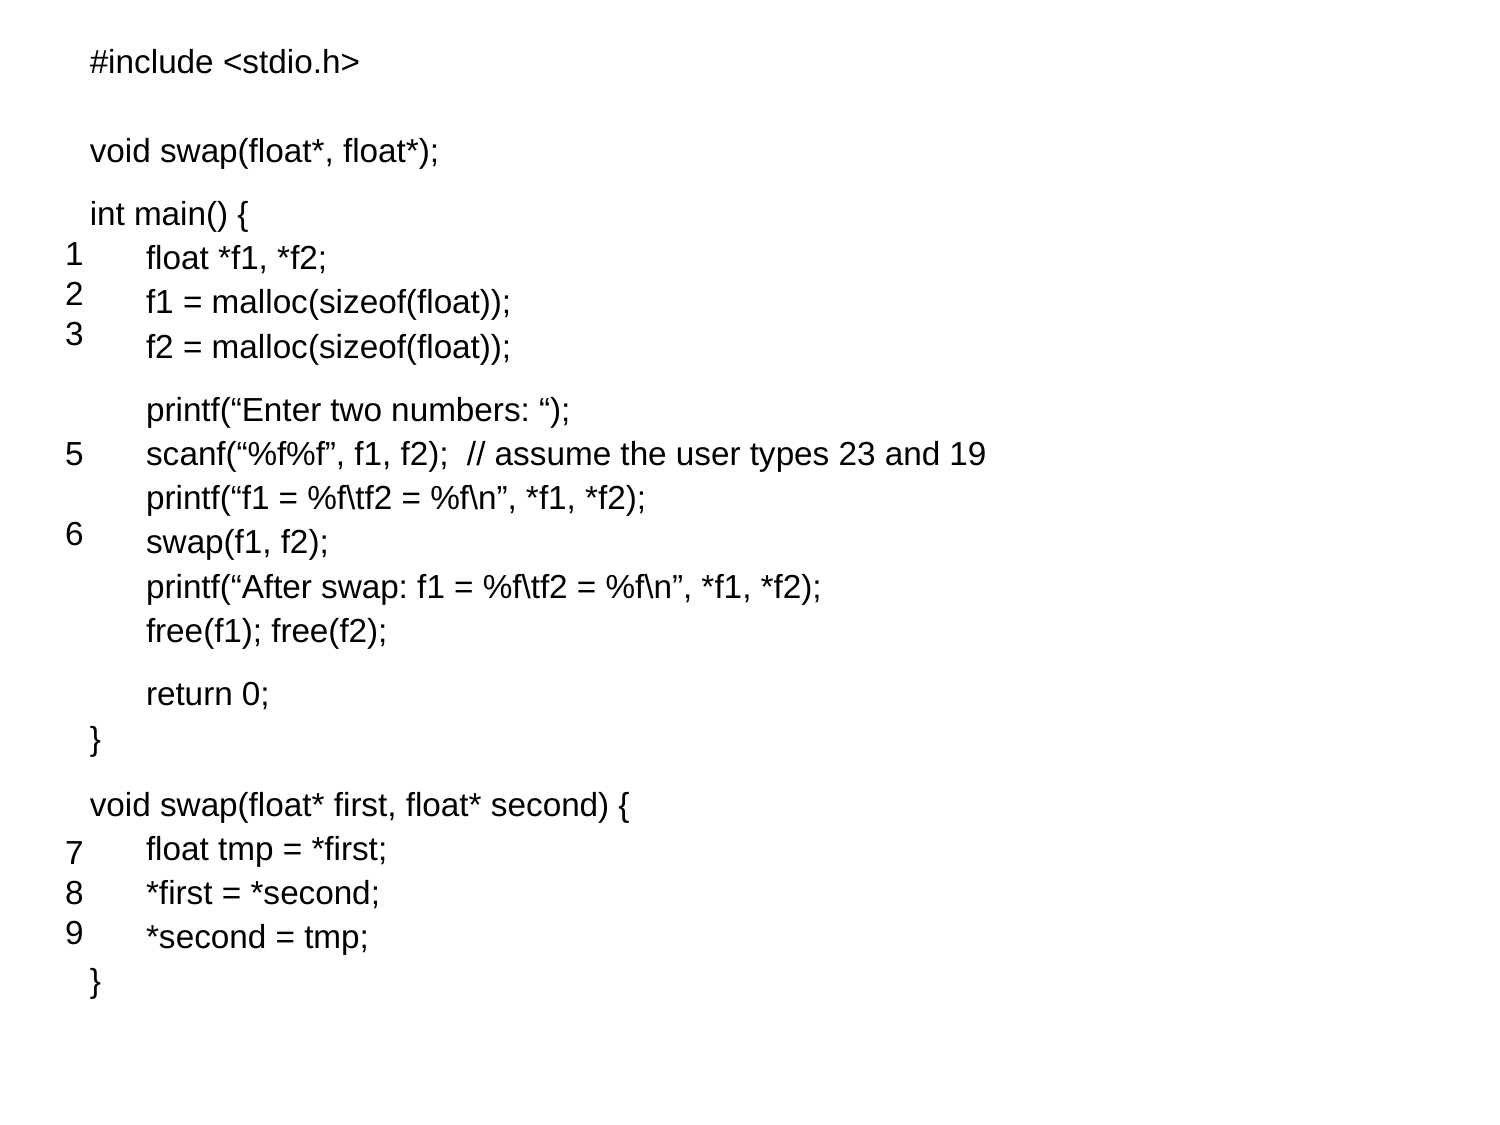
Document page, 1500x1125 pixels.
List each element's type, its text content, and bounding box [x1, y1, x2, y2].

text_box 1 2 3 5 6 7 8 9 [50, 224, 99, 959]
list #include <stdio.h> void swap(float*, float*); int main() { float *f1, *f2; f1 = malloc(sizeof(float)); f2 = malloc(sizeof(float)); printf(“Enter two numbers: “); scanf(“%f%f”, f1, f2); // assume the user types 23 and 19 printf(“f1 = %f\tf2 = %f\n”, *f1, *f2); swap(f1, f2); printf(“After swap: f1 = %f\tf2 = %f\n”, *f1, *f2); free(f1); free(f2); return 0; } void swap(float* first, float* second) { float tmp = *first; *first = *second; *second = tmp; } [75, 37, 1426, 1063]
